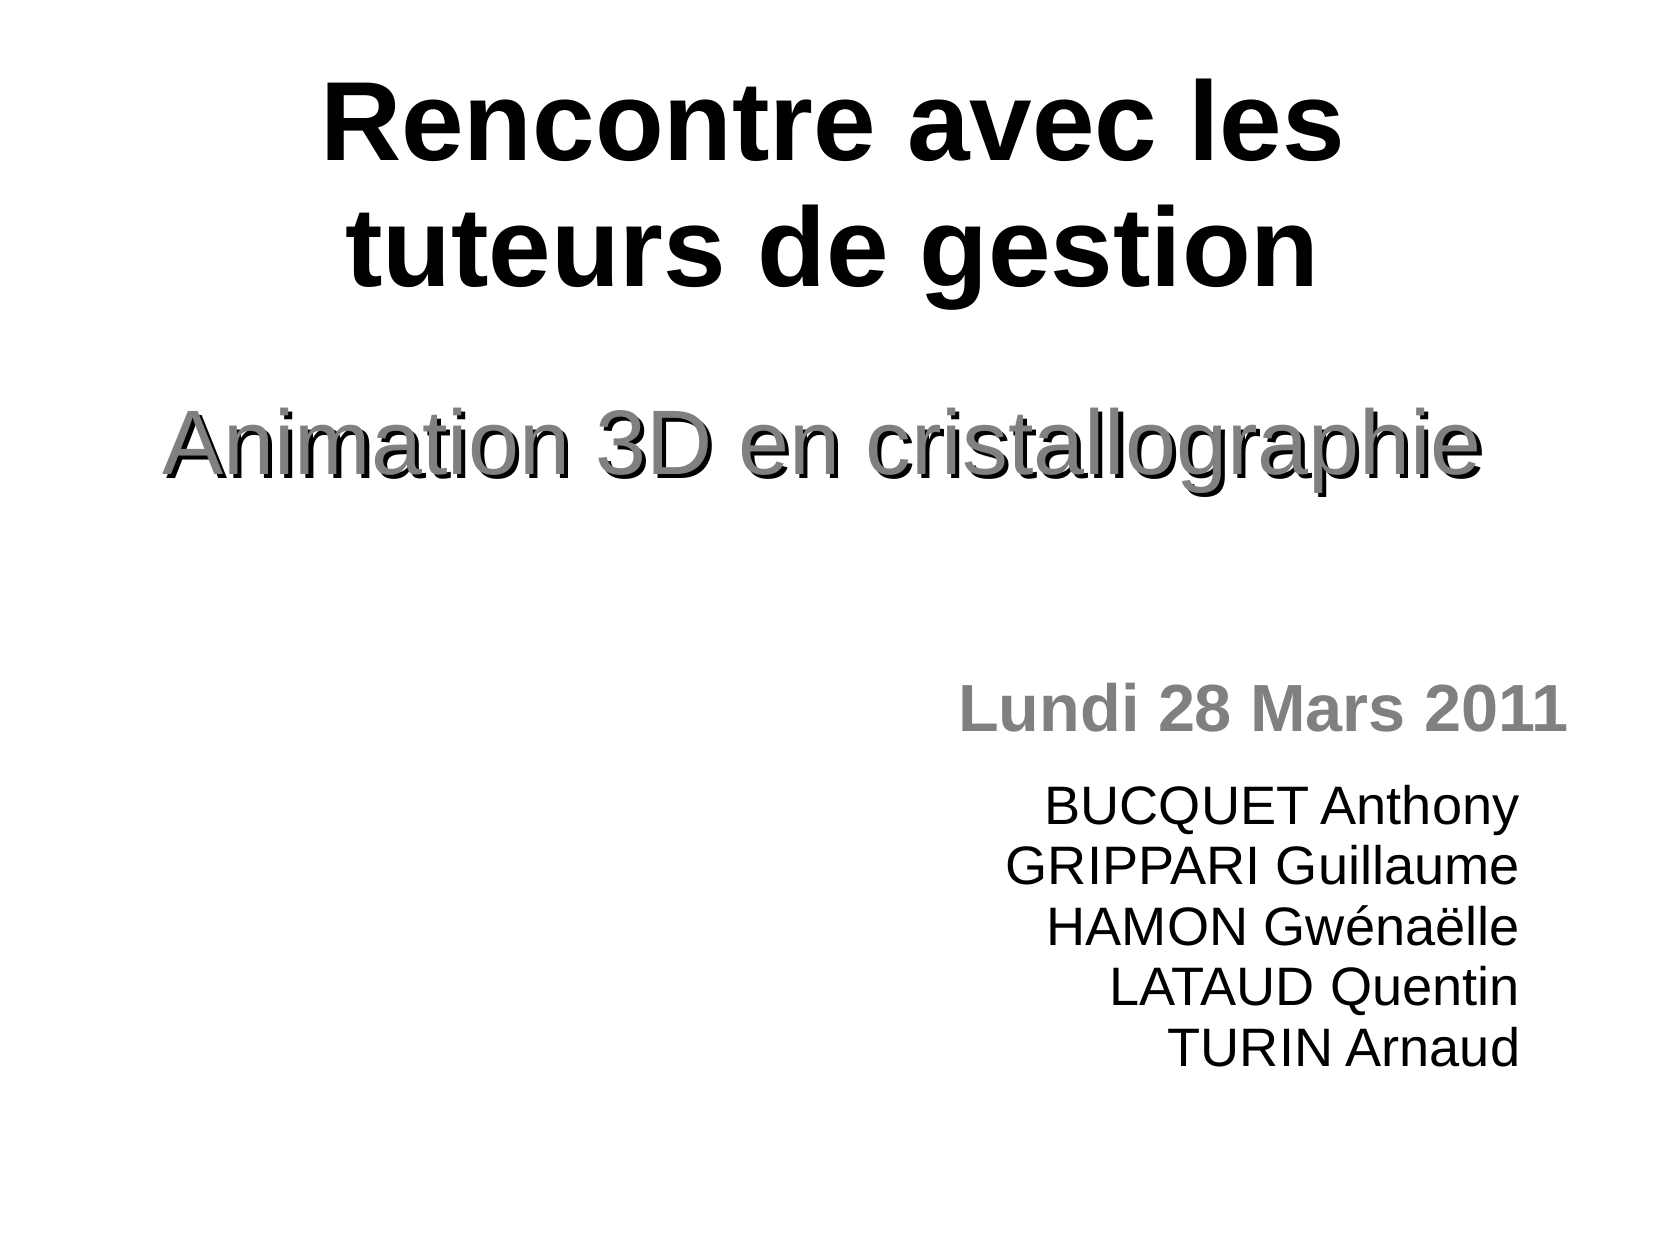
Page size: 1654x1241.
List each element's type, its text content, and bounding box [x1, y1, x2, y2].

text_box Animation 3D en cristallographie [147, 383, 1536, 502]
text_box BUCQUET Anthony GRIPPARI Guillaume HAMON Gwénaëlle LATAUD Quentin TURIN Arnaud [295, 767, 1536, 1146]
subtitle Lundi 28 Mars 2011 [519, 649, 1654, 768]
title Rencontre avec les tuteurs de gestion [88, 59, 1577, 311]
